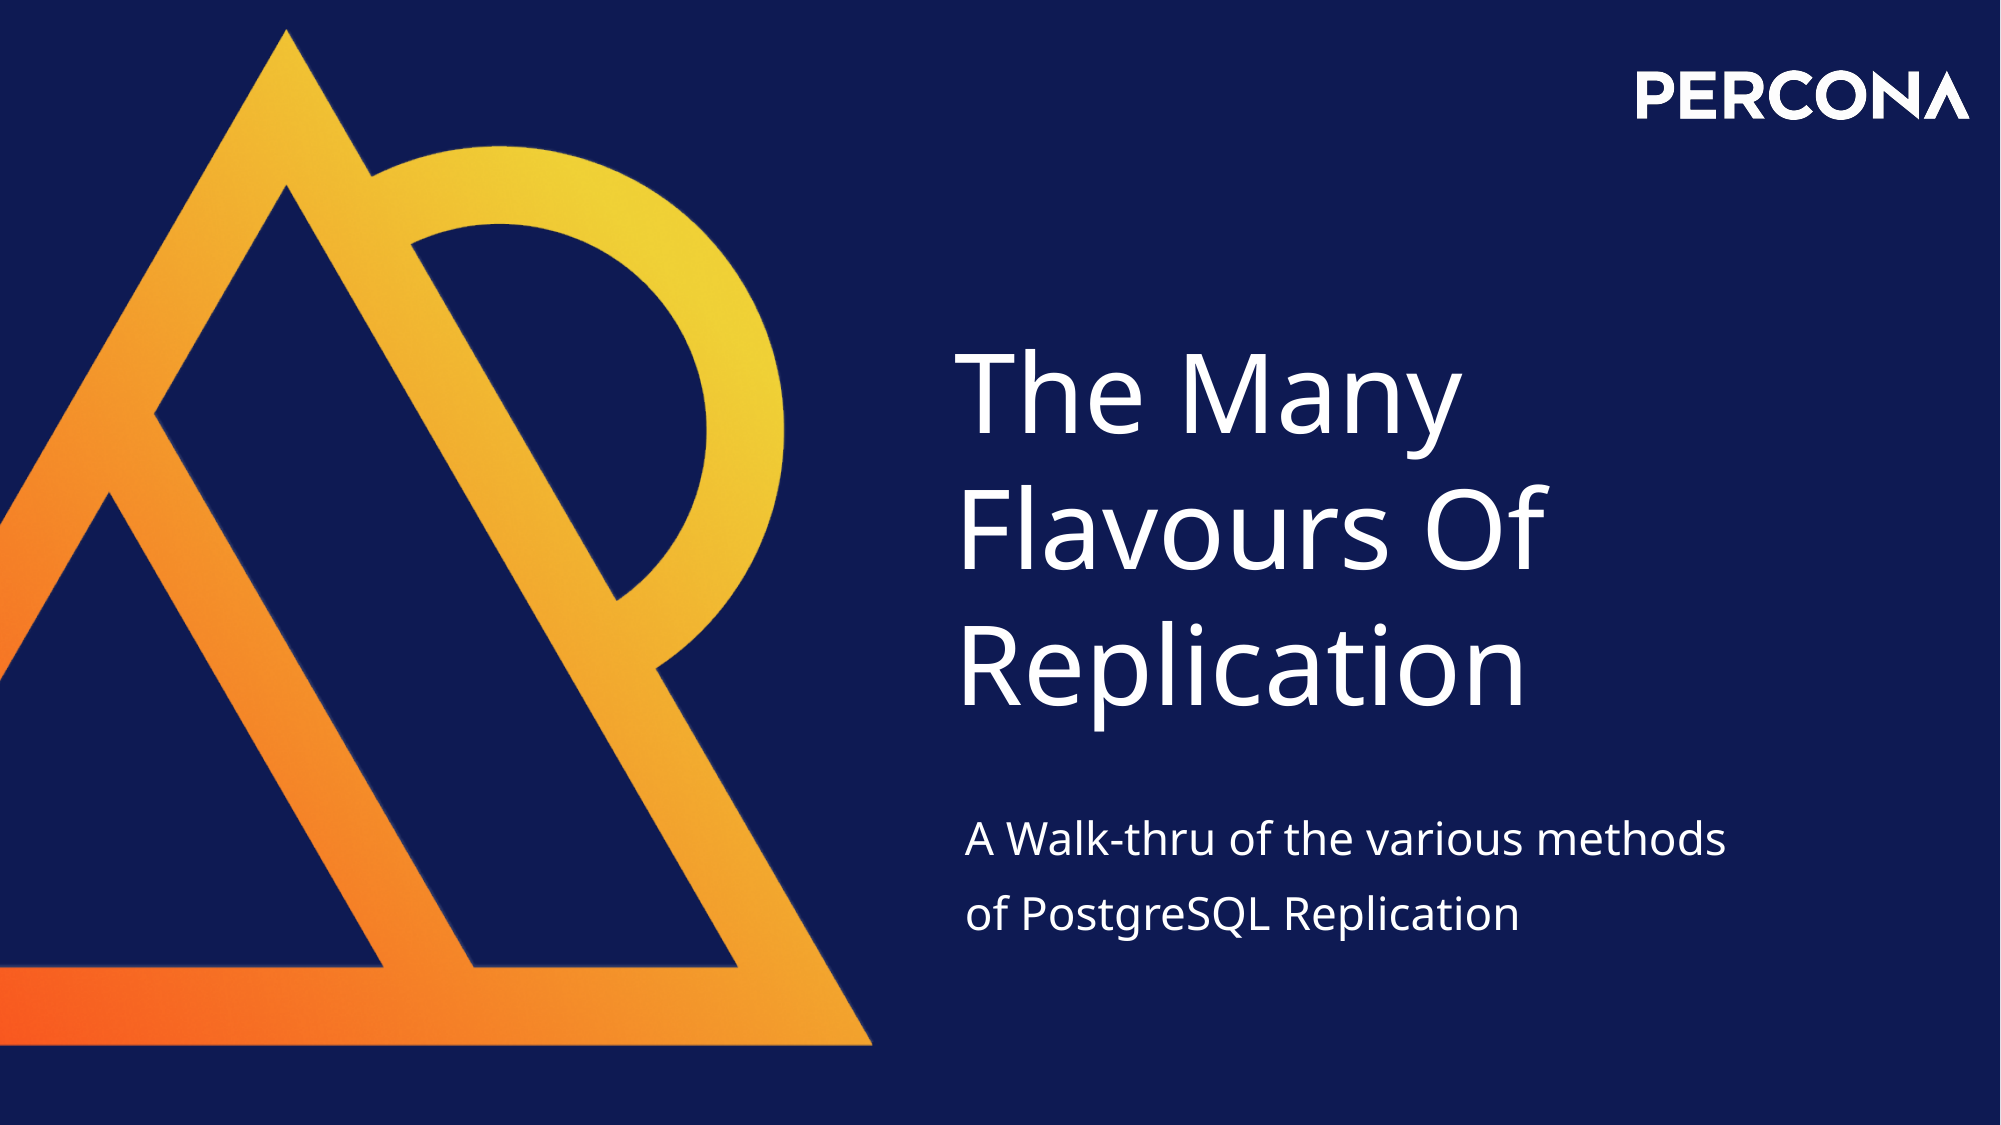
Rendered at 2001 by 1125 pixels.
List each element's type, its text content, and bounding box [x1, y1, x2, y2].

picture [1632, 70, 1970, 120]
picture [0, 29, 873, 1046]
subtitle A Walk-thru of the various methods of PostgreSQL Replication [949, 808, 2000, 959]
title The Many Flavours Of Replication [939, 316, 1940, 740]
